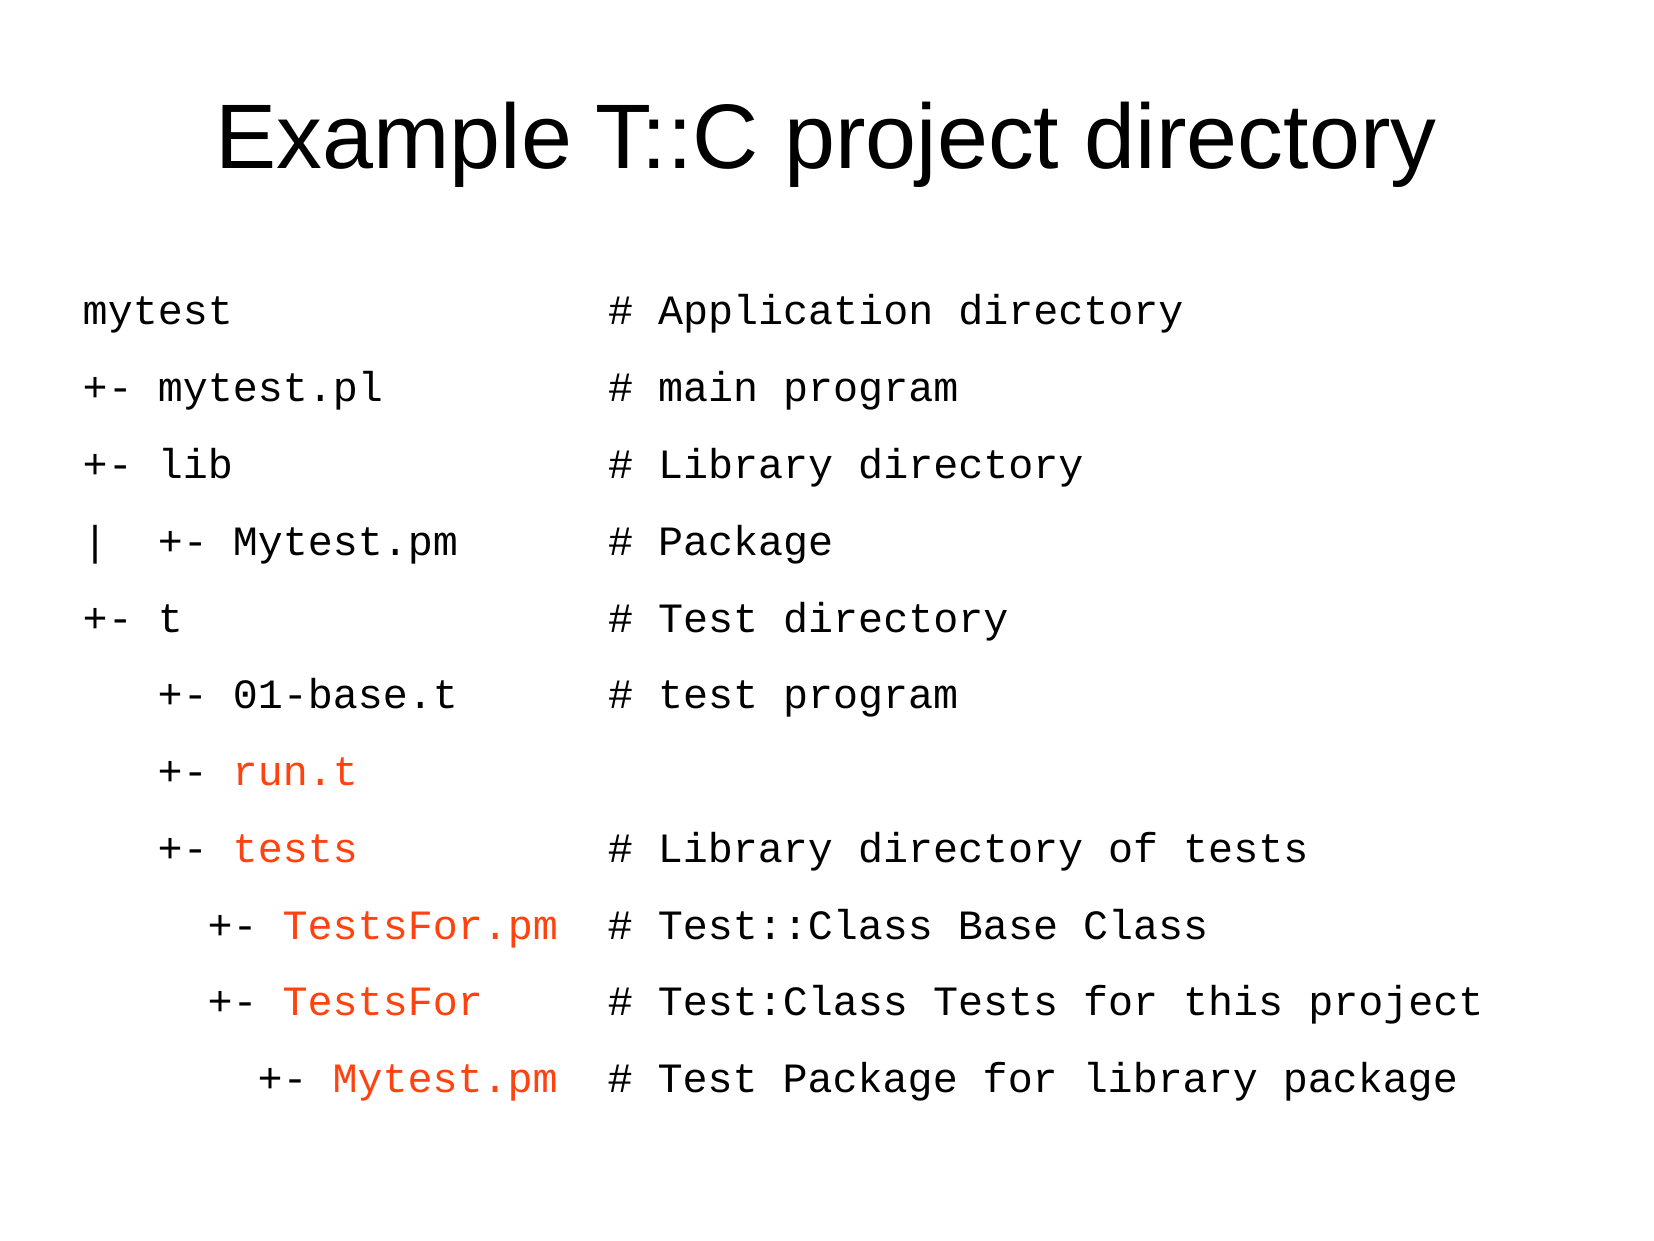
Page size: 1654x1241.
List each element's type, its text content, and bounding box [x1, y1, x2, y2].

title Example T::C project directory [82, 49, 1571, 226]
list mytest # Application directory +- mytest.pl # main program +- lib # Library directory | +- Mytest.pm # Package +- t # Test directory +- 01-base.t # test program +- run.t +- tests # Library directory of tests +- TestsFor.pm # Test::Class Base Class +- TestsFor # Test:Class Tests for this project +- Mytest.pm # Test Package for library package [82, 290, 1571, 1186]
